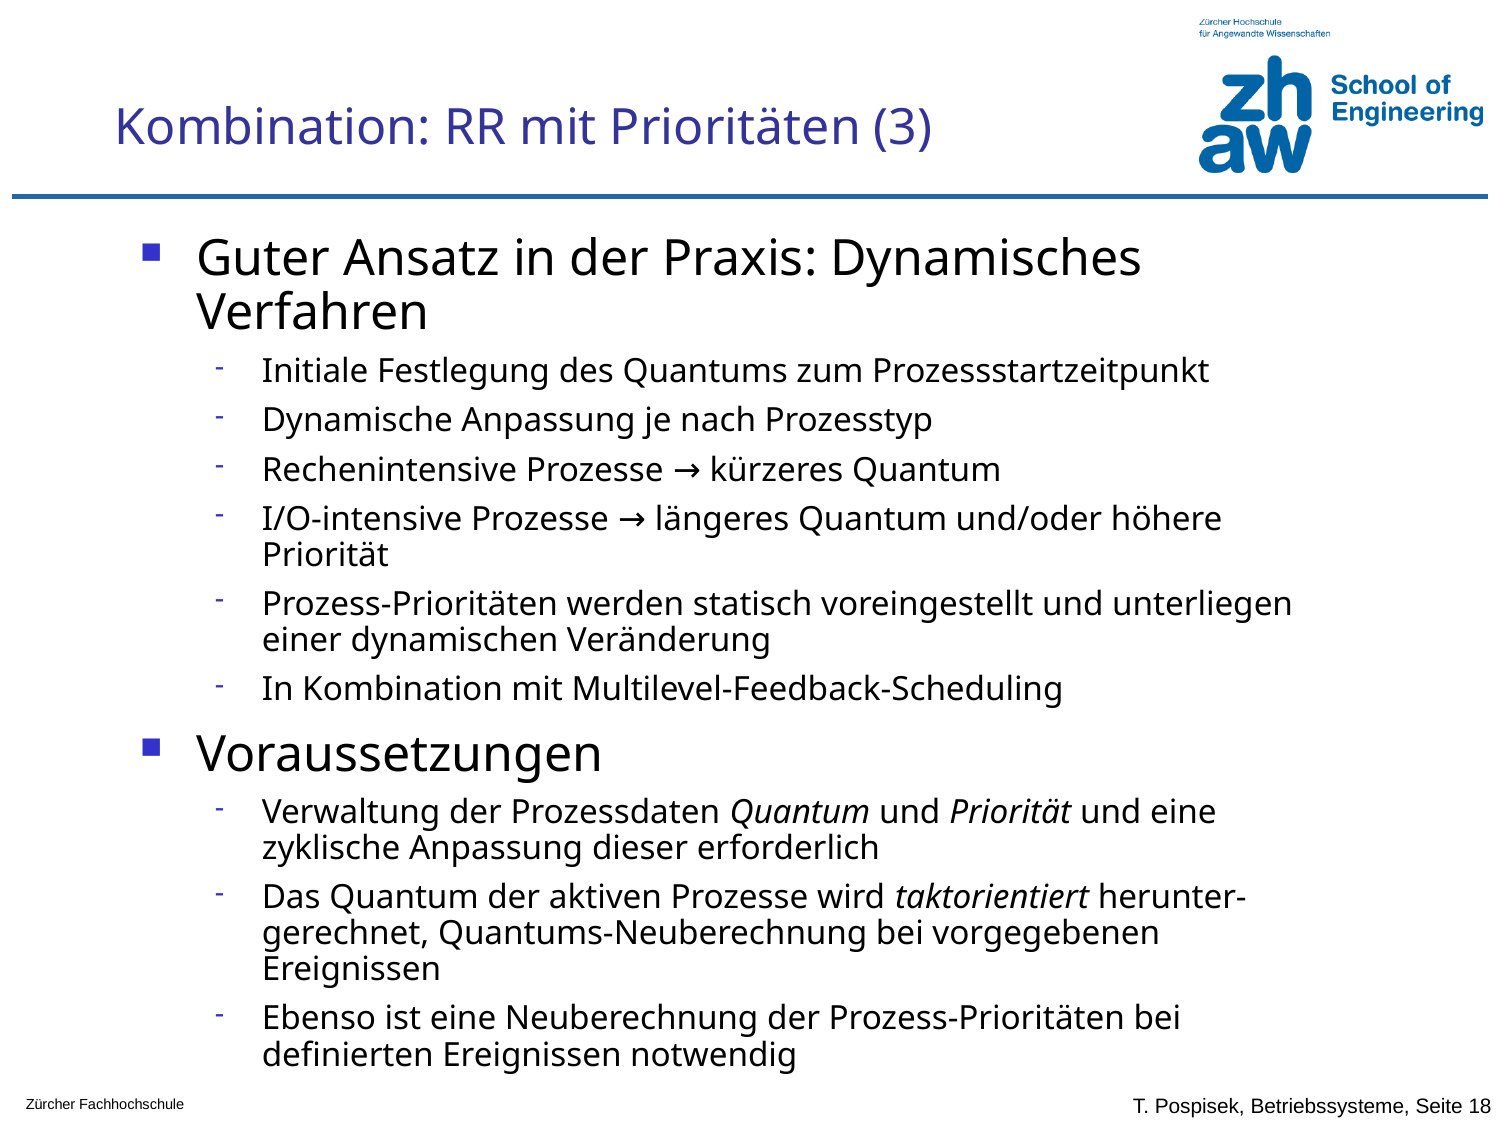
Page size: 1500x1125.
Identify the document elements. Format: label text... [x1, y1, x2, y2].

title Kombination: RR mit Prioritäten (3) [99, 50, 1379, 163]
list Guter Ansatz in der Praxis: Dynamisches Verfahren Initiale Festlegung des Quantums zum Prozessstartzeitpunkt Dynamische Anpassung je nach Prozesstyp Rechenintensive Prozesse → kürzeres Quantum I/O-intensive Prozesse → längeres Quantum und/oder höhere Priorität Prozess-Prioritäten werden statisch voreingestellt und unterliegen einer dynamischen Veränderung In Kombination mit Multilevel-Feedback-Scheduling Voraussetzungen Verwaltung der Prozessdaten Quantum und Priorität und eine zyklische Anpassung dieser erforderlich Das Quantum der aktiven Prozesse wird taktorientiert herunter- gerechnet, Quantums-Neuberechnung bei vorgegebenen Ereignissen Ebenso ist eine Neuberechnung der Prozess-Prioritäten bei definierten Ereignissen notwendig [125, 224, 1363, 1012]
picture [1199, 19, 1483, 173]
